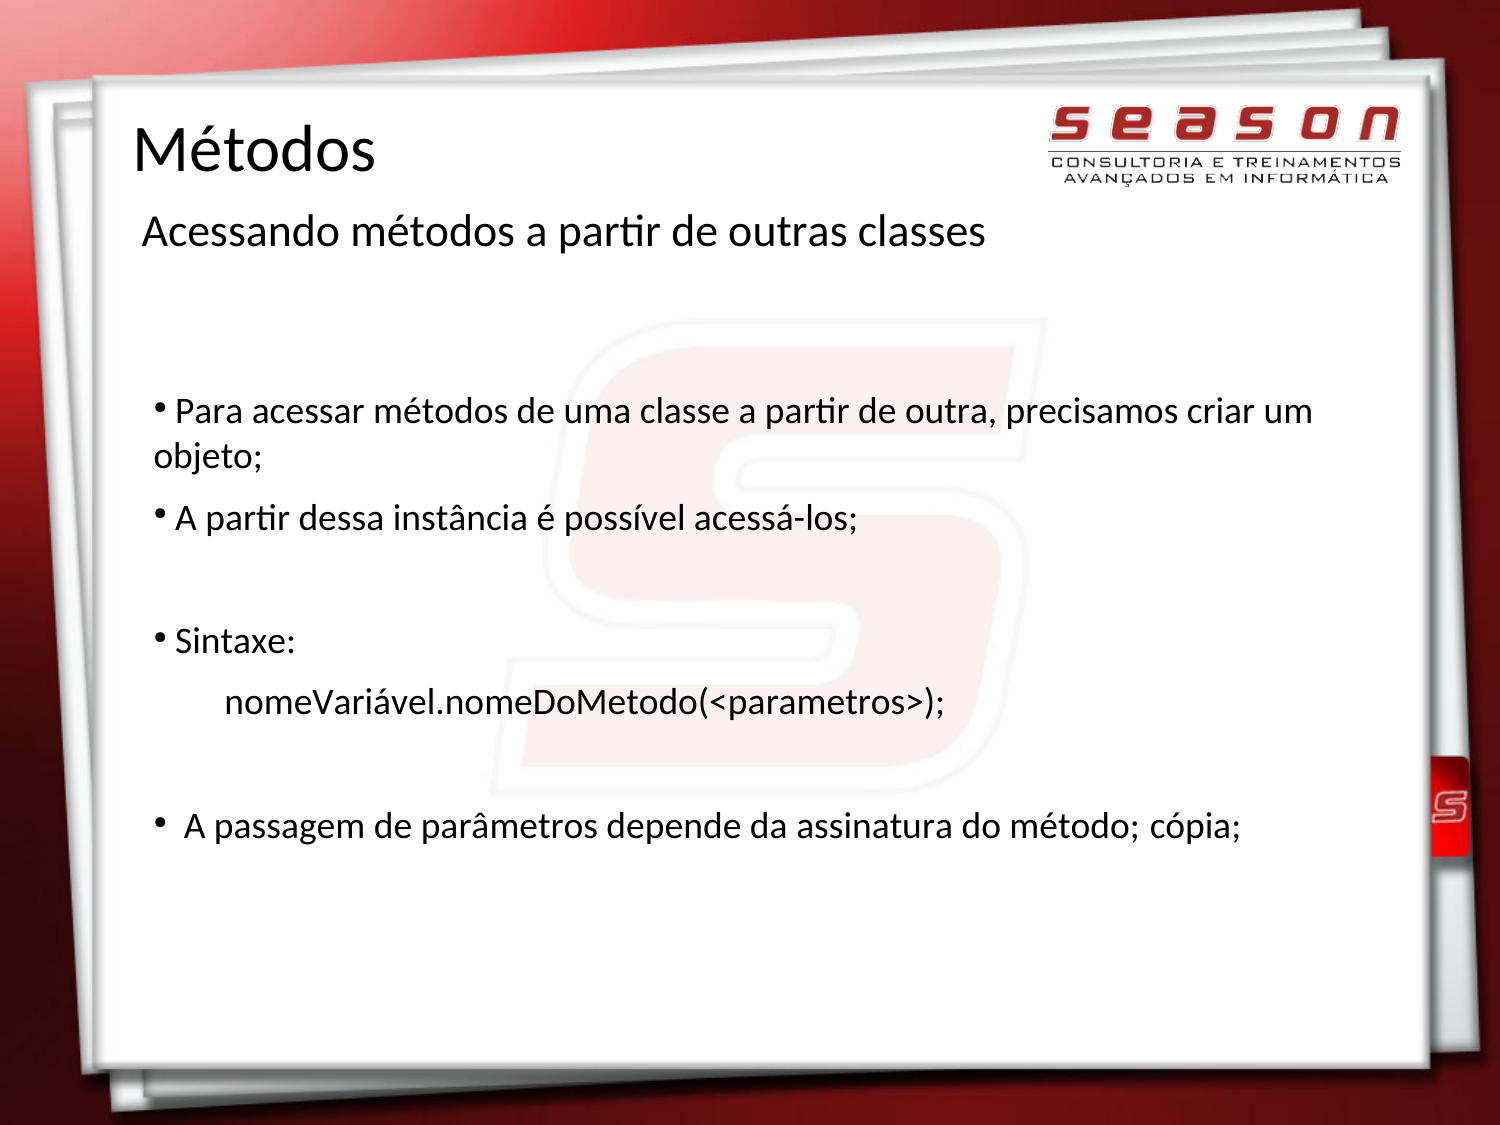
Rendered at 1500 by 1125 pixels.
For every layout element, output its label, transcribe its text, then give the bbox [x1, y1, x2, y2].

title Métodos [118, 33, 1394, 257]
text_box Para acessar métodos de uma classe a partir de outra, precisamos criar um objeto; A partir dessa instância é possível acessá-los; Sintaxe: nomeVariável.nomeDoMetodo(<parametros>); A passagem de parâmetros depende da assinatura do método; cópia; [153, 363, 1328, 869]
picture [0, 0, 1500, 1125]
text_box Acessando métodos a partir de outras classes [141, 200, 1240, 256]
